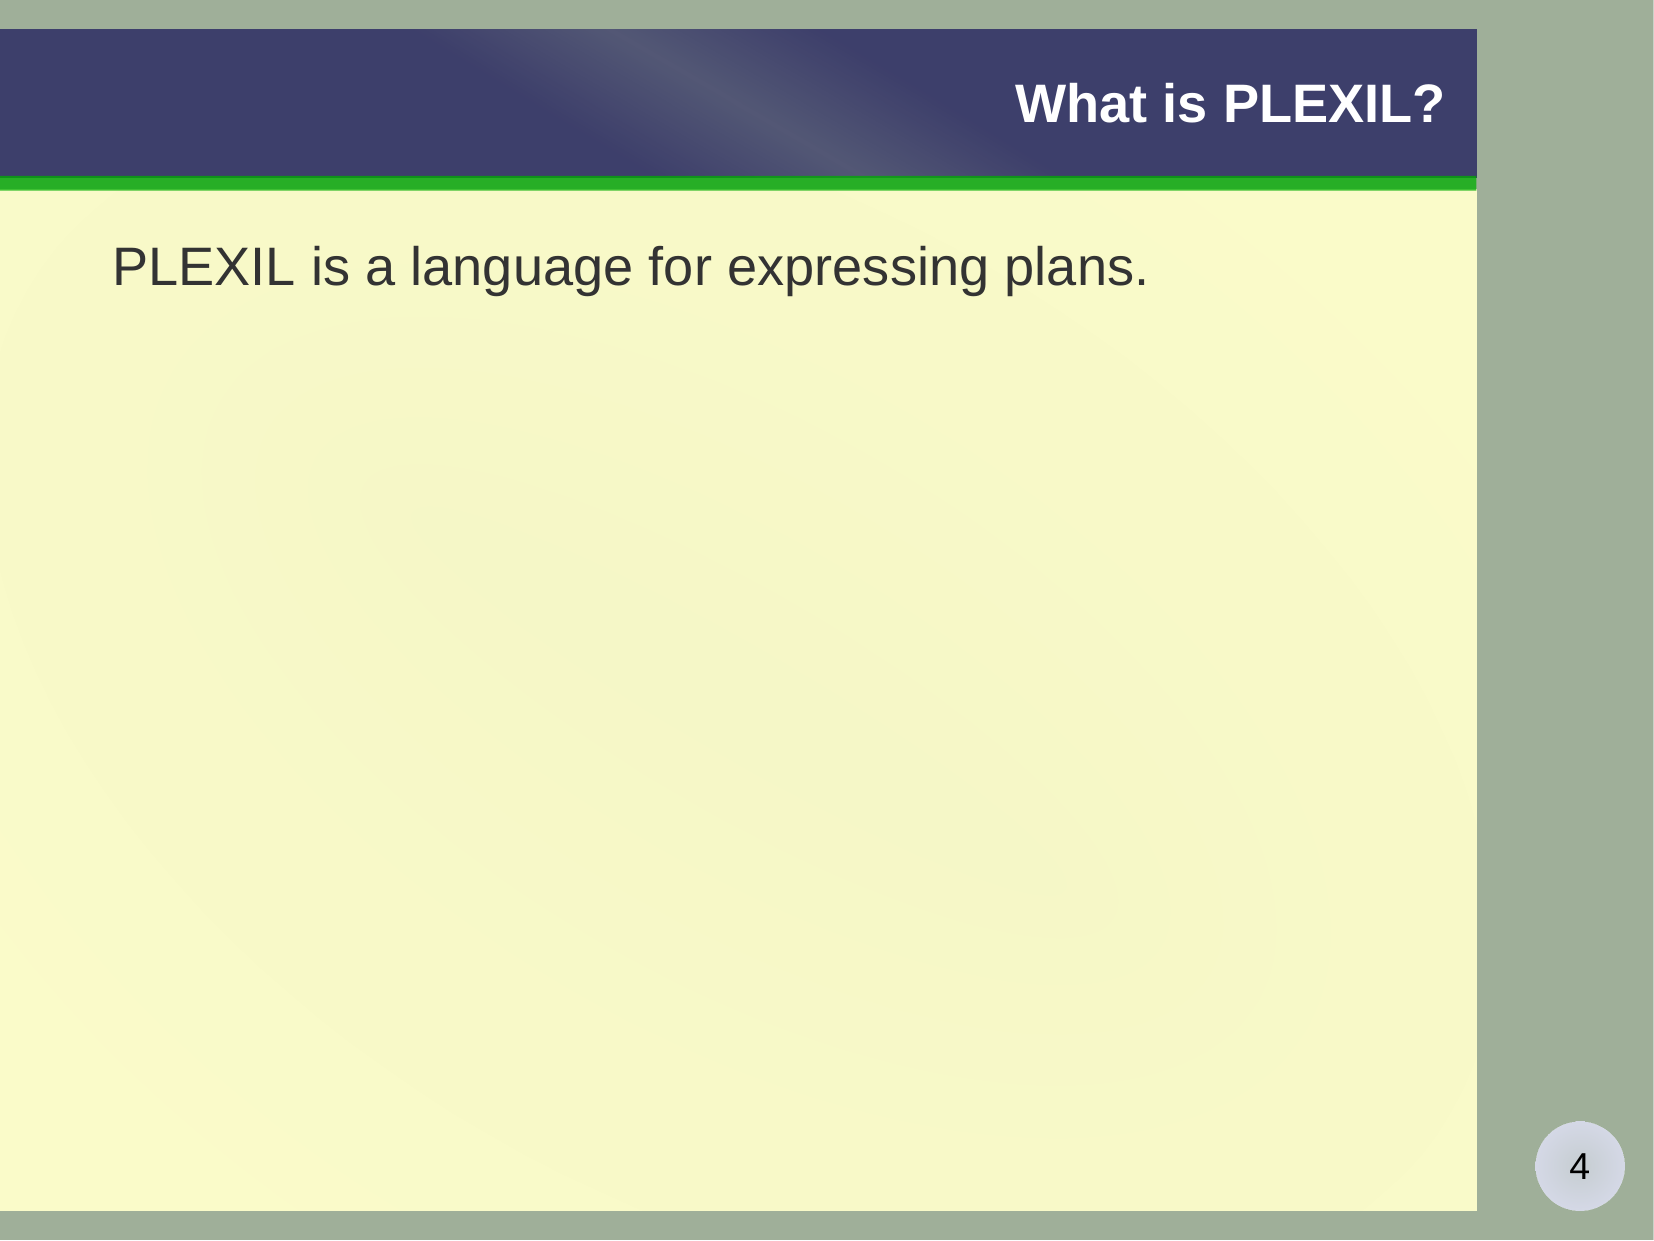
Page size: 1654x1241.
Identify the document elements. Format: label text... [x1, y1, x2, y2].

list PLEXIL is a language for expressing plans. [59, 236, 1418, 1182]
title What is PLEXIL? [29, 59, 1447, 148]
